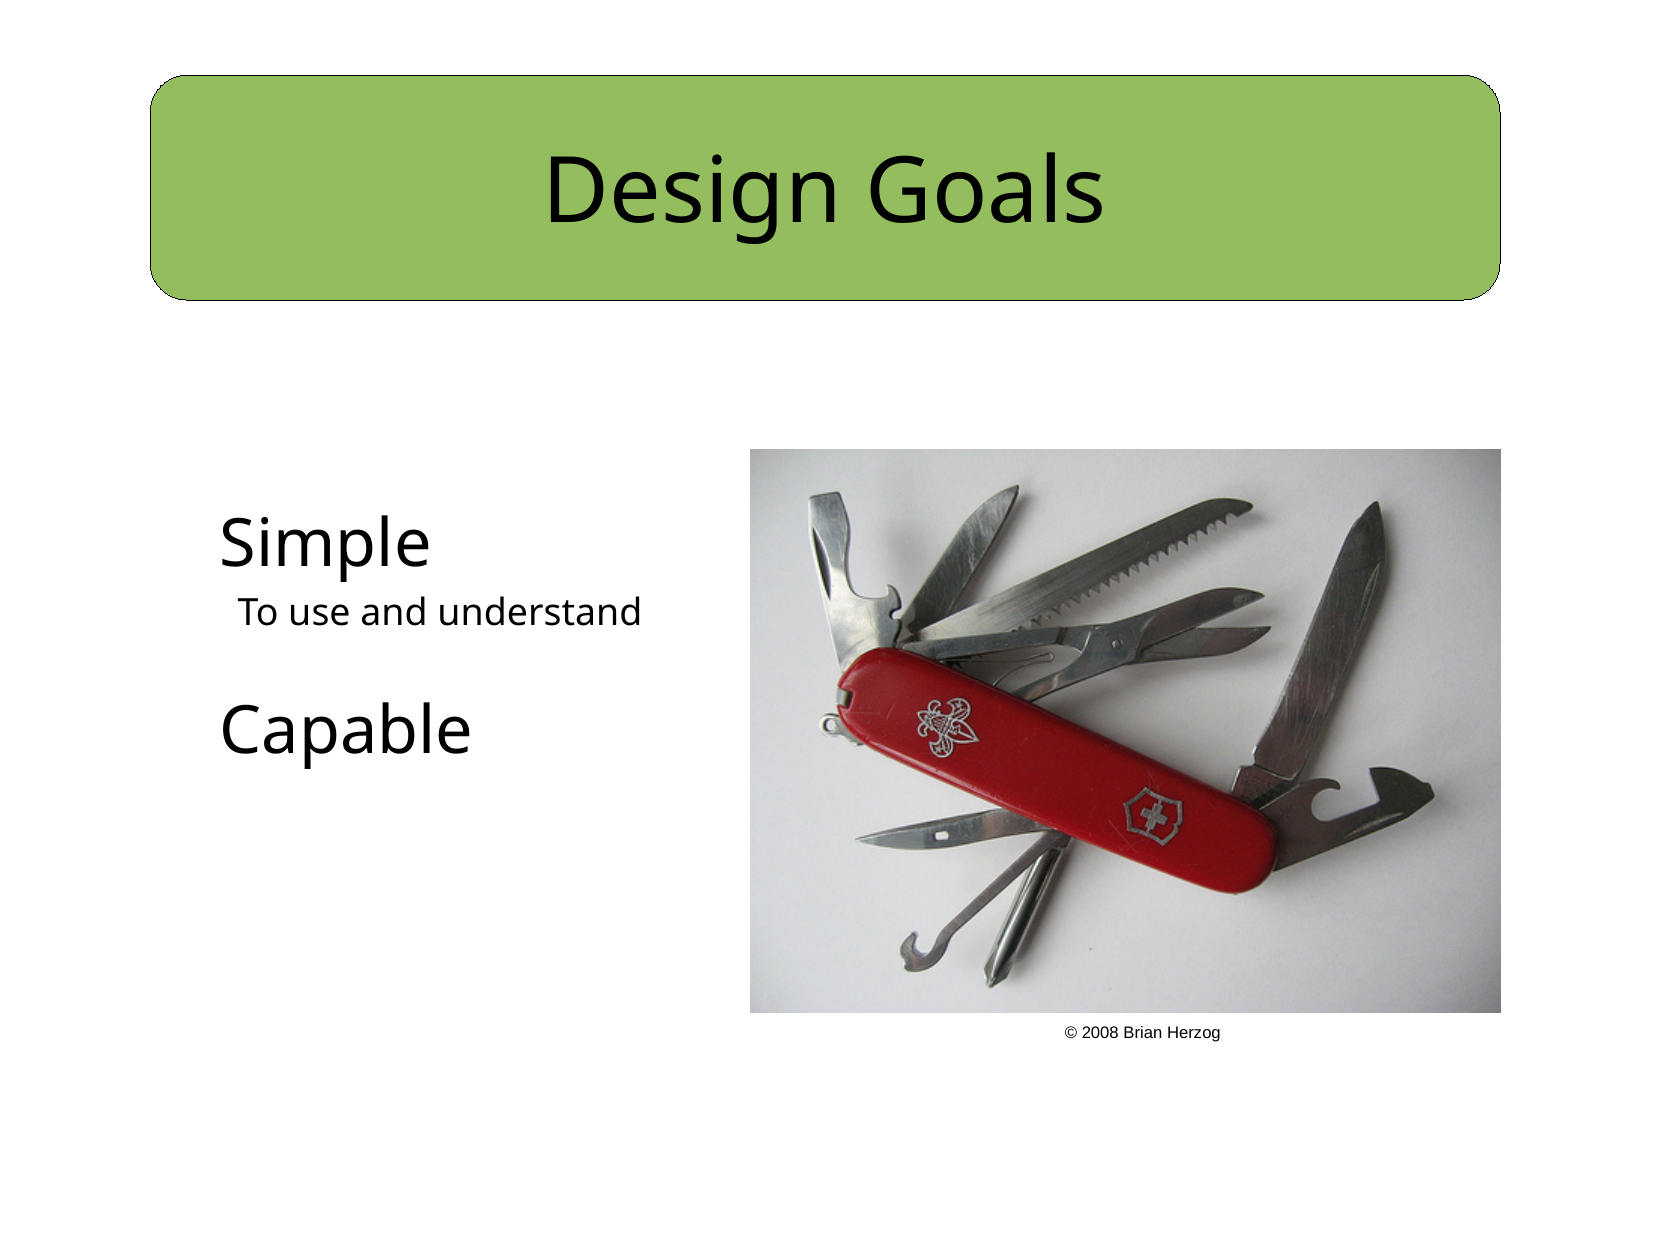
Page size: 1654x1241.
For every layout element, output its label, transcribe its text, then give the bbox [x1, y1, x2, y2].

text_box Design Goals [150, 75, 1501, 301]
picture [750, 449, 1501, 1013]
text_box © 2008 Brian Herzog [1050, 1016, 1236, 1058]
text_box Simple To use and understand [187, 487, 687, 638]
text_box Capable [187, 675, 512, 777]
